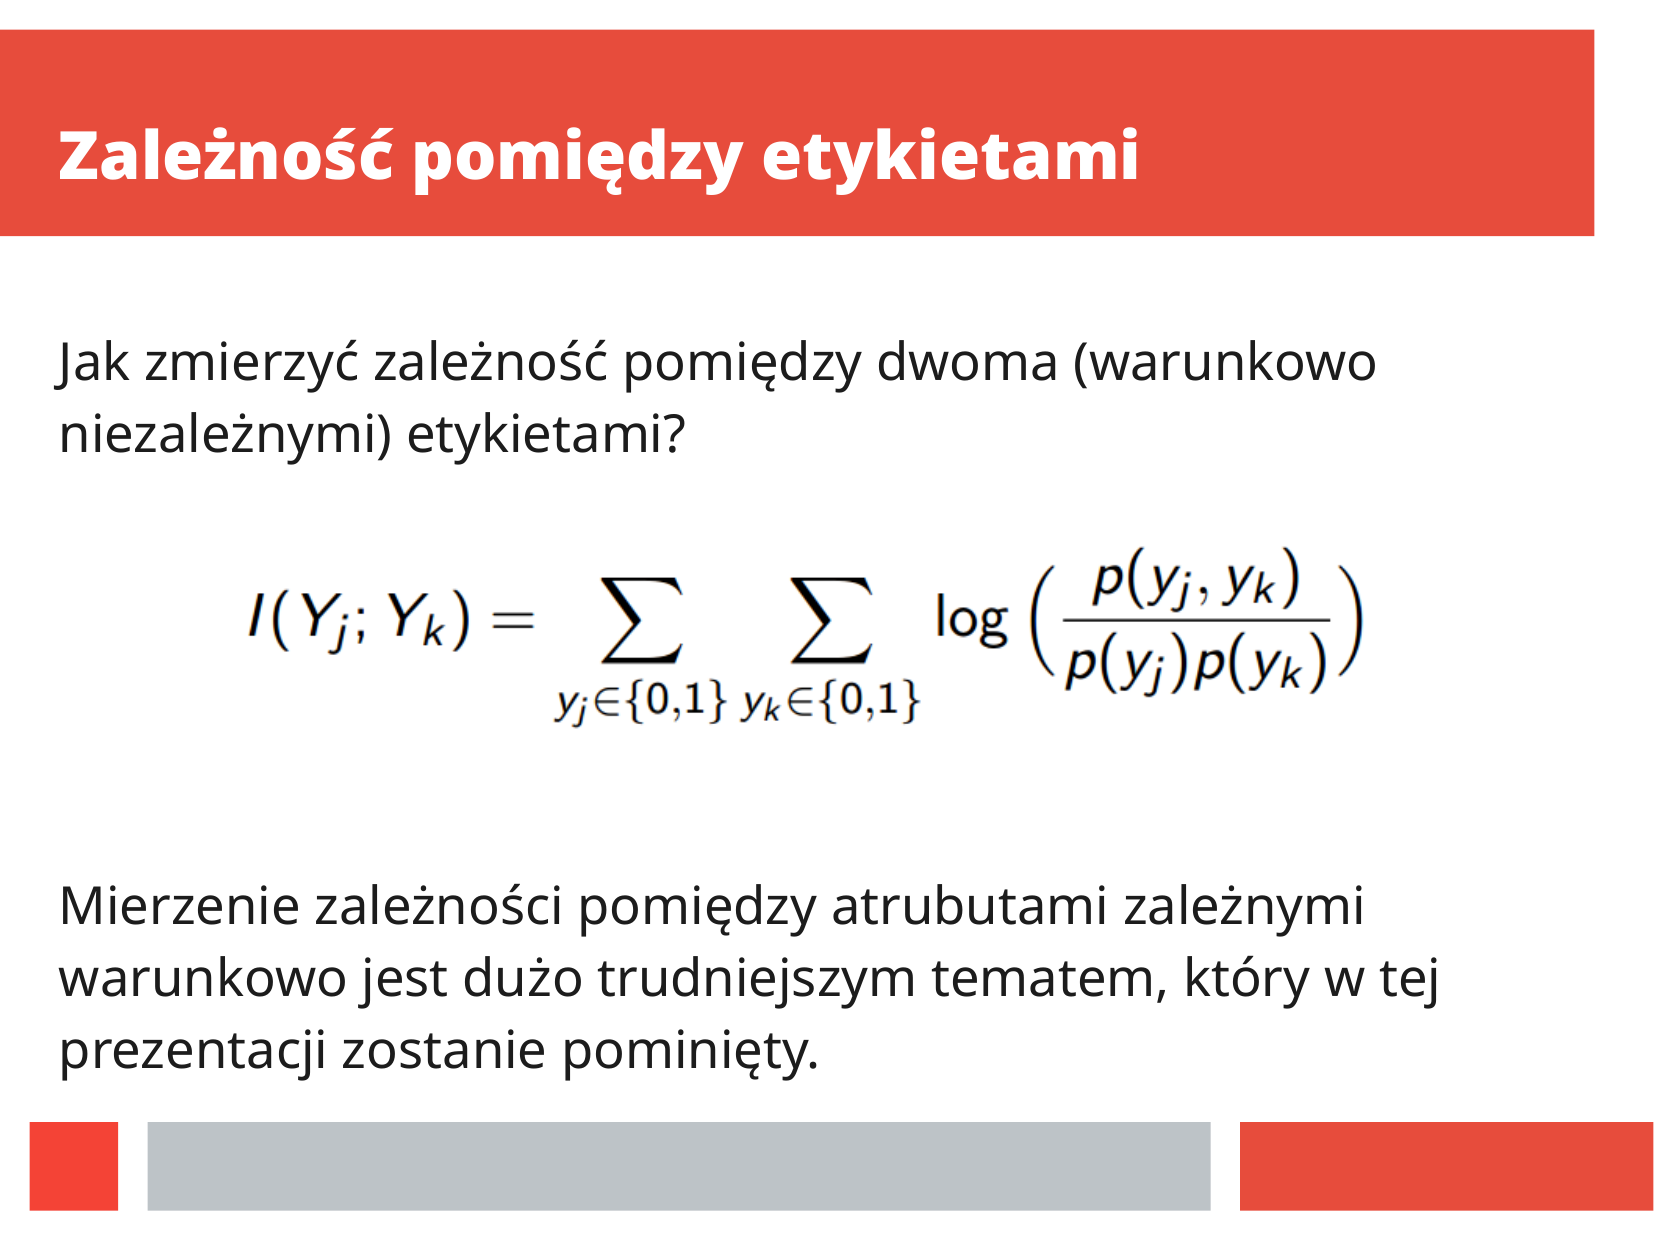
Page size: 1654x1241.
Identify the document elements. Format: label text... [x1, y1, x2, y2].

title Zależność pomiędzy etykietami [59, 56, 1595, 200]
picture [200, 523, 1404, 768]
list Jak zmierzyć zależność pomiędzy dwoma (warunkowo niezależnymi) etykietami? Mierzenie zależności pomiędzy atrubutami zależnymi warunkowo jest dużo trudniejszym tematem, który w tej prezentacji zostanie pominięty. [59, 324, 1565, 1093]
